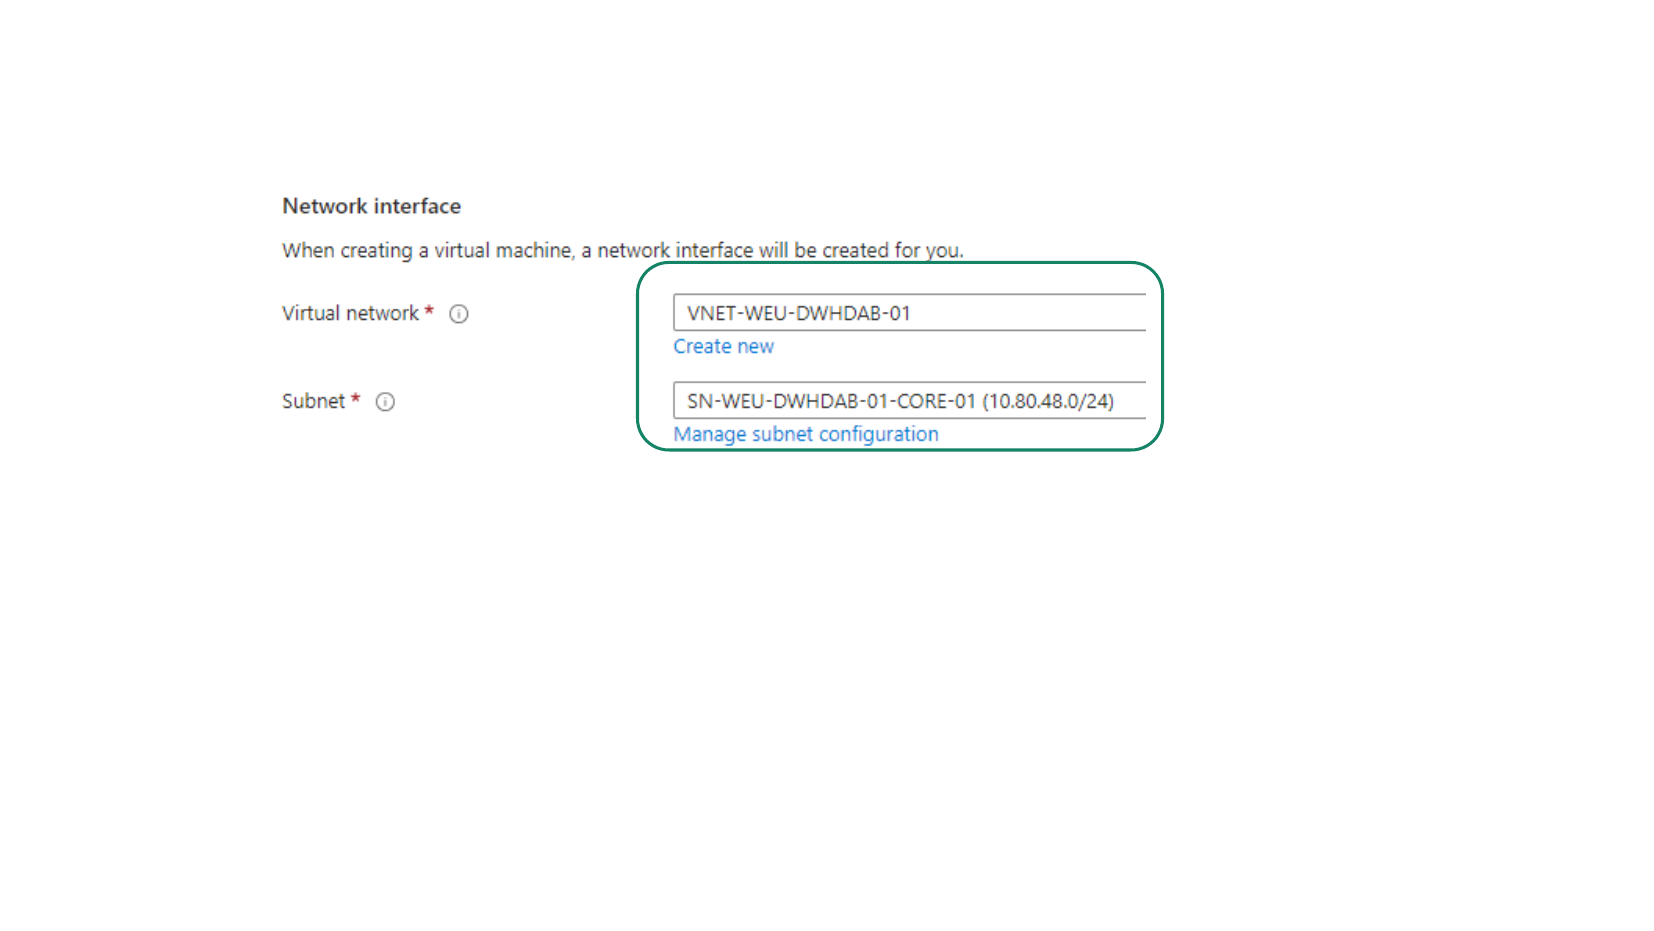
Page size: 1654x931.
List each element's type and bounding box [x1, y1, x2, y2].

picture [640, 264, 1146, 448]
picture [262, 187, 1146, 457]
